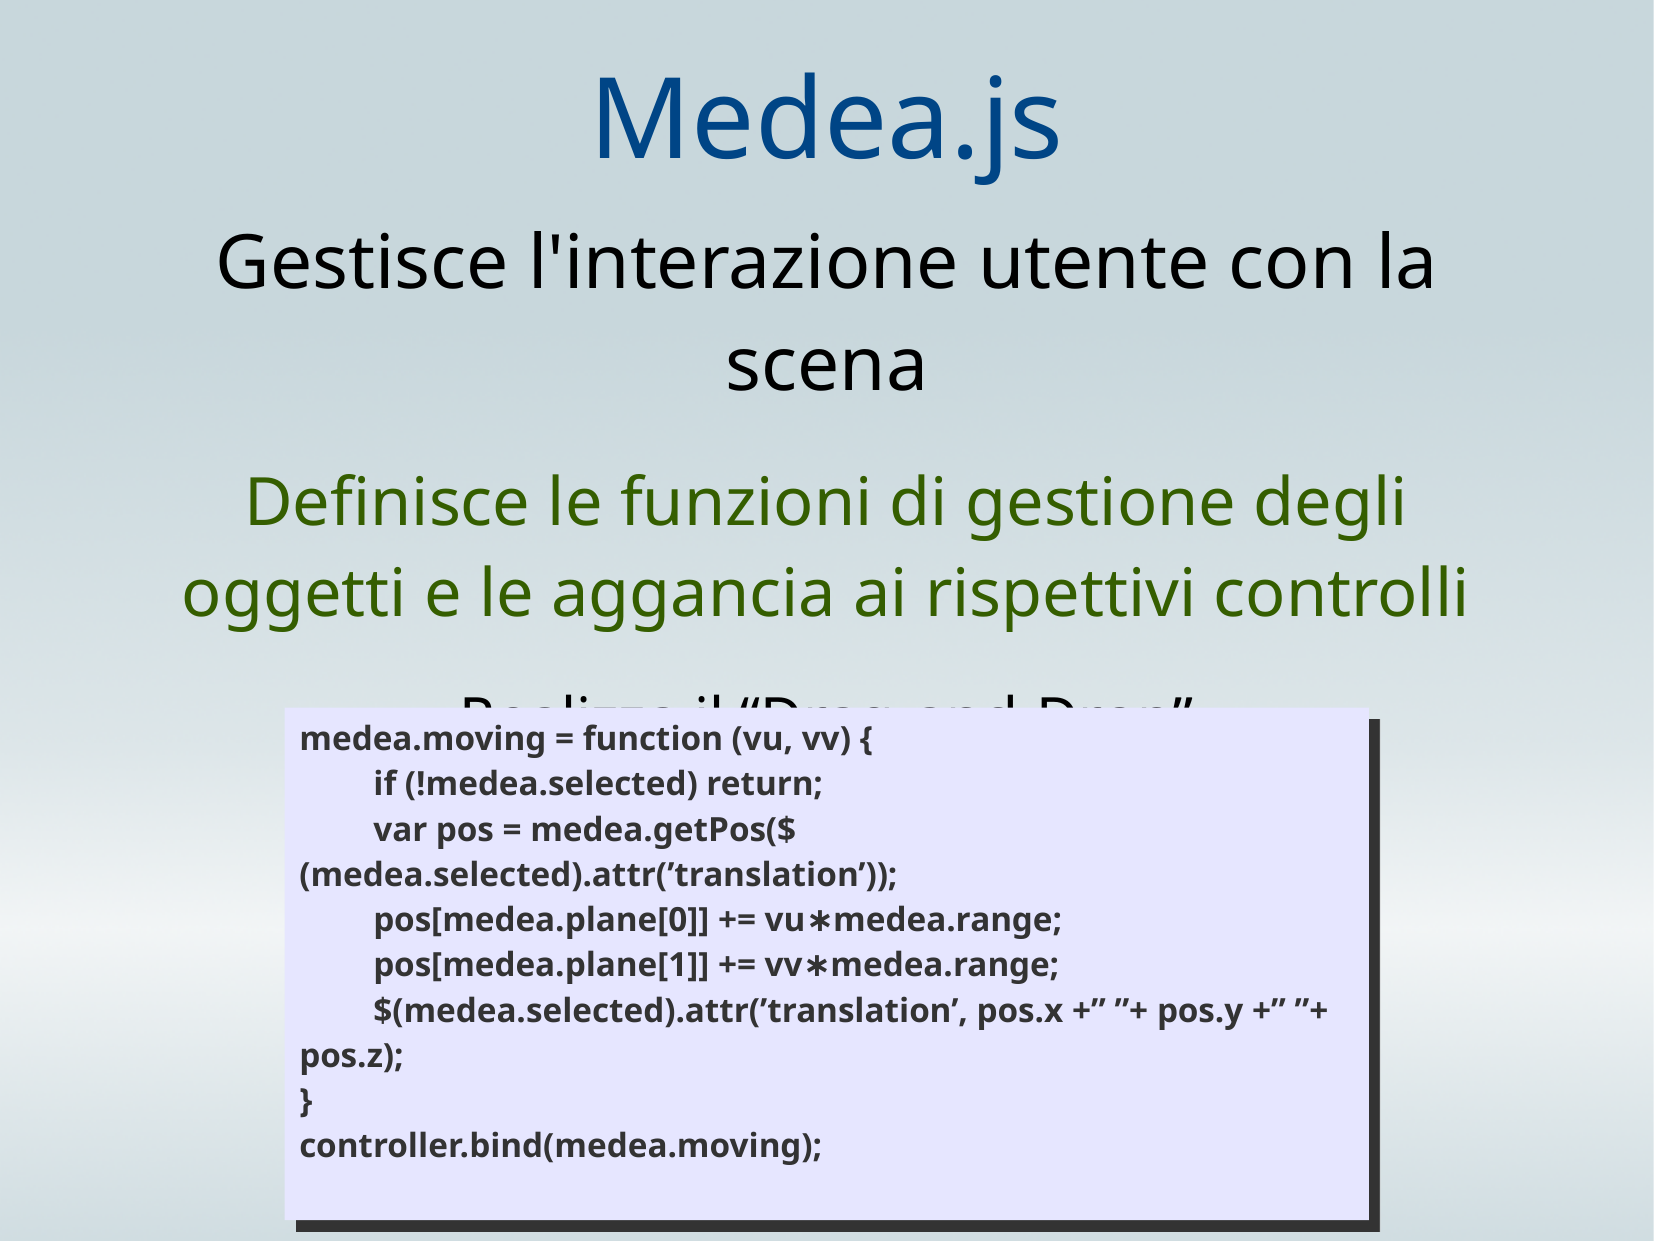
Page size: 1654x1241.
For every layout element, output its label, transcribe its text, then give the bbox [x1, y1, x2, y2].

text_box Gestisce l'interazione utente con la scena Definisce le funzioni di gestione degli oggetti e le aggancia ai rispettivi controlli Realizza il “Drag-and-Drop” [138, 200, 1515, 671]
text_box Medea.js [410, 30, 1244, 200]
picture [0, 0, 1654, 1241]
text_box medea.moving = function (vu, vv) { if (!medea.selected) return; var pos = medea.getPos($(medea.selected).attr(’translation’)); pos[medea.plane[0]] += vu∗medea.range; pos[medea.plane[1]] += vv∗medea.range; $(medea.selected).attr(’translation’, pos.x +” ”+ pos.y +” ”+ pos.z); } controller.bind(medea.moving); [284, 707, 1369, 1180]
